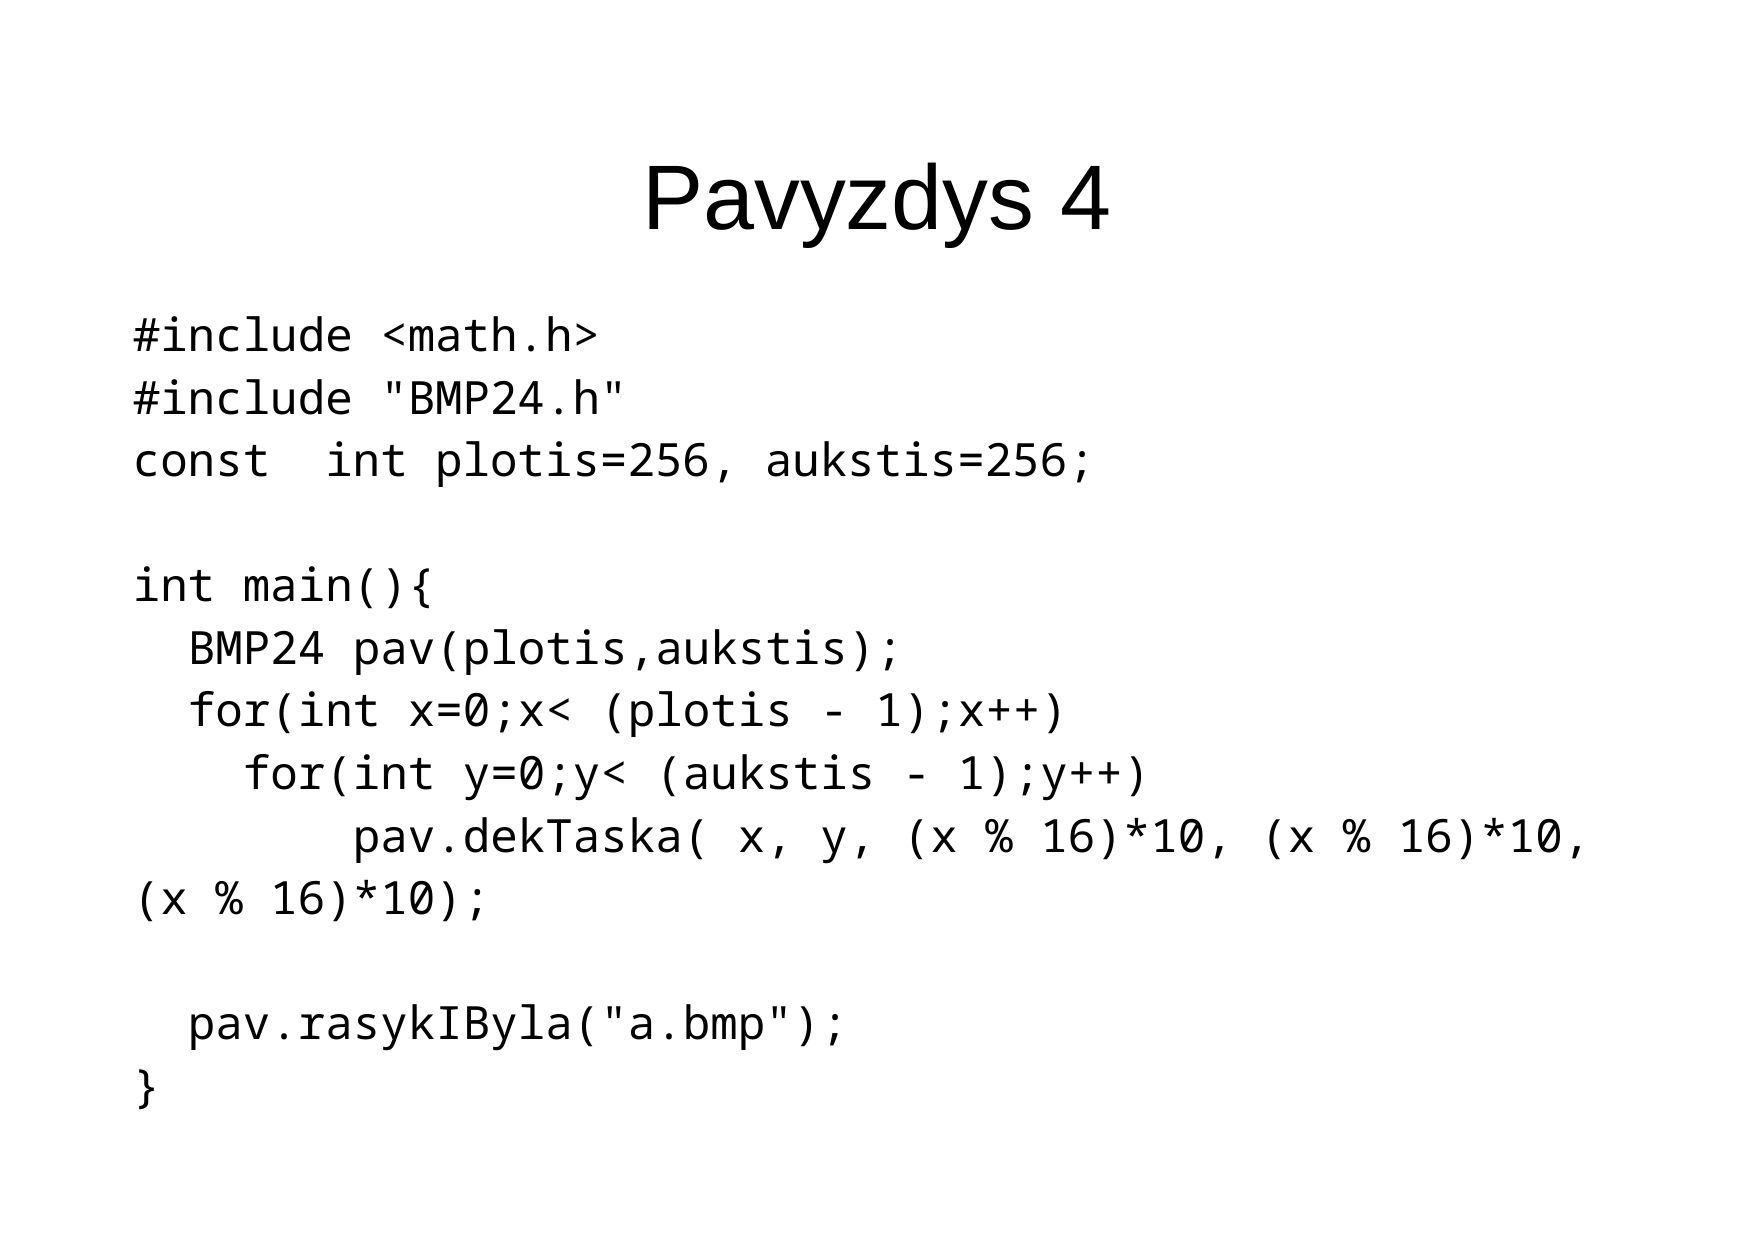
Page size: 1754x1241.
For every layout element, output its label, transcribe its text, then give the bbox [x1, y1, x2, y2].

text_box #include <math.h> #include "BMP24.h" const int plotis=256, aukstis=256; int main(){ BMP24 pav(plotis,aukstis); for(int x=0;x< (plotis - 1);x++) for(int y=0;y< (aukstis - 1);y++) pav.dekTaska( x, y, (x % 16)*10, (x % 16)*10, (x % 16)*10); pav.rasykIByla("a.bmp"); } [118, 295, 1625, 1171]
title Pavyzdys 4 [140, 111, 1614, 284]
